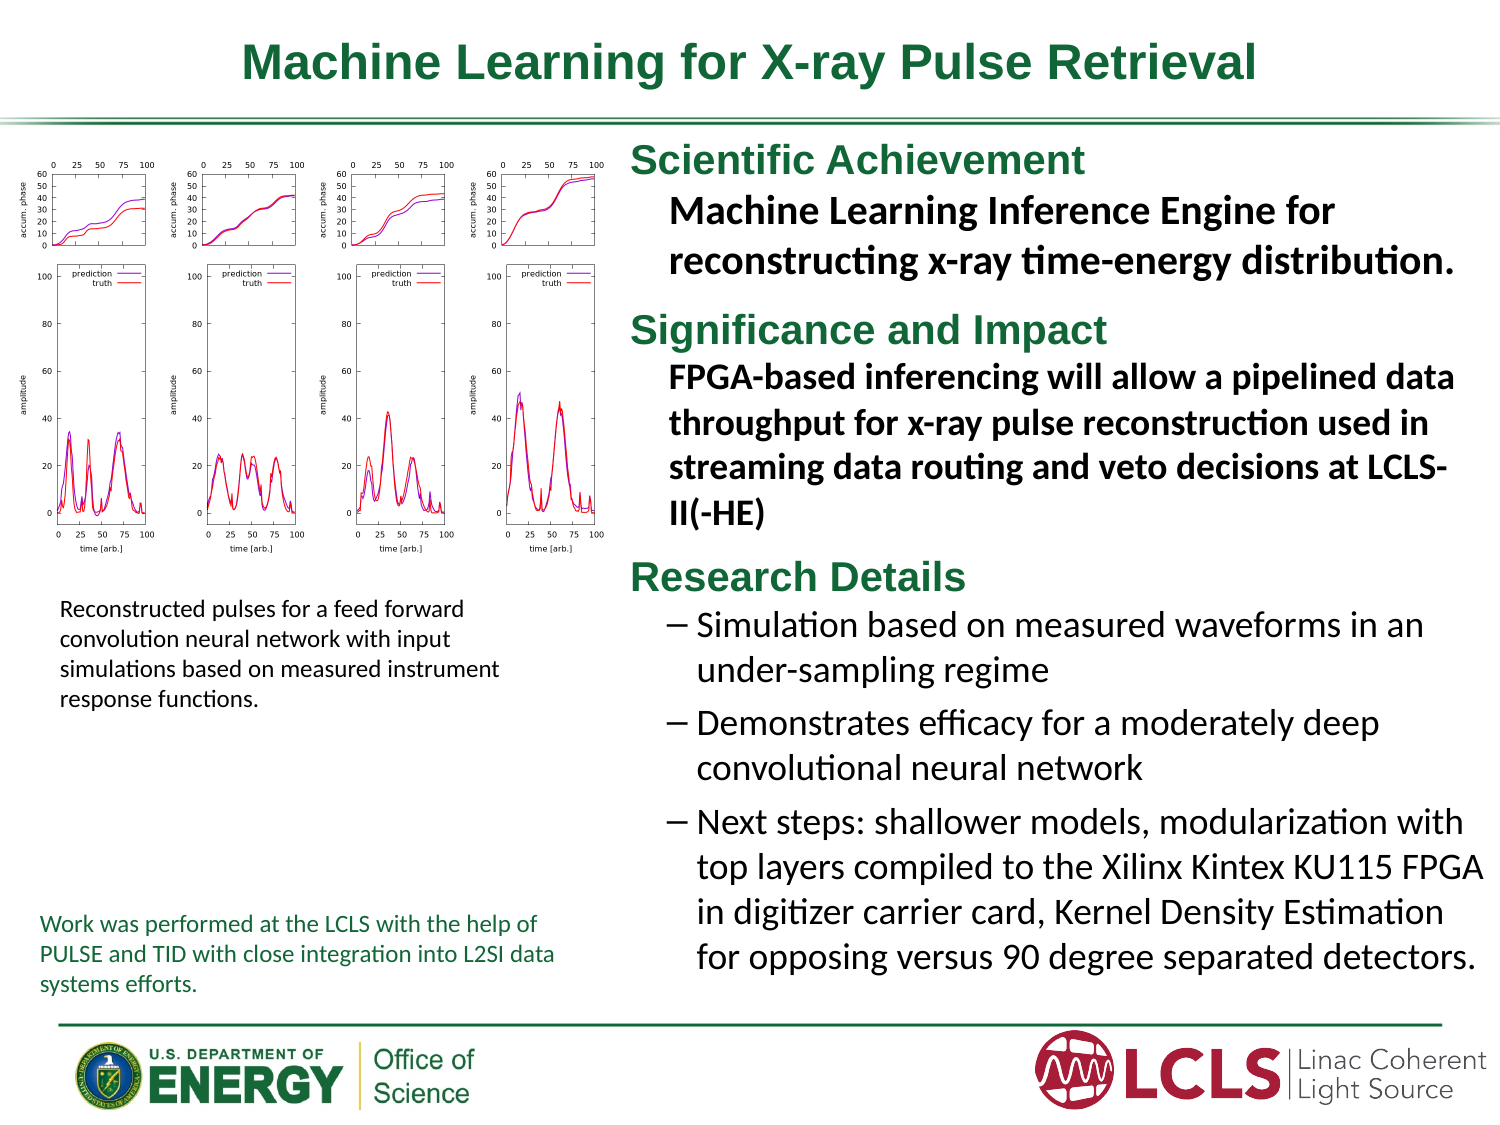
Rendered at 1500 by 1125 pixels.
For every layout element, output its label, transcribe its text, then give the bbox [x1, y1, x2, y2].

title Machine Learning for X-ray Pulse Retrieval [0, 0, 1500, 120]
text_box Reconstructed pulses for a feed forward convolution neural network with input simulations based on measured instrument response functions. [44, 585, 583, 721]
picture [0, 120, 1500, 1125]
text_box Work was performed at the LCLS with the help of PULSE and TID with close integration into L2SI data systems efforts. [25, 900, 601, 1005]
list Scientific Achievement Machine Learning Inference Engine for reconstructing x-ray time-energy distribution. Significance and Impact FPGA-based inferencing will allow a pipelined data throughput for x-ray pulse reconstruction used in streaming data routing and veto decisions at LCLS-II(-HE) Research Details Simulation based on measured waveforms in an under-sampling regime Demonstrates efficacy for a moderately deep convolutional neural network Next steps: shallower models, modularization with top layers compiled to the Xilinx Kintex KU115 FPGA in digitizer carrier card, Kernel Density Estimation for opposing versus 90 degree separated detectors. [615, 125, 1500, 988]
